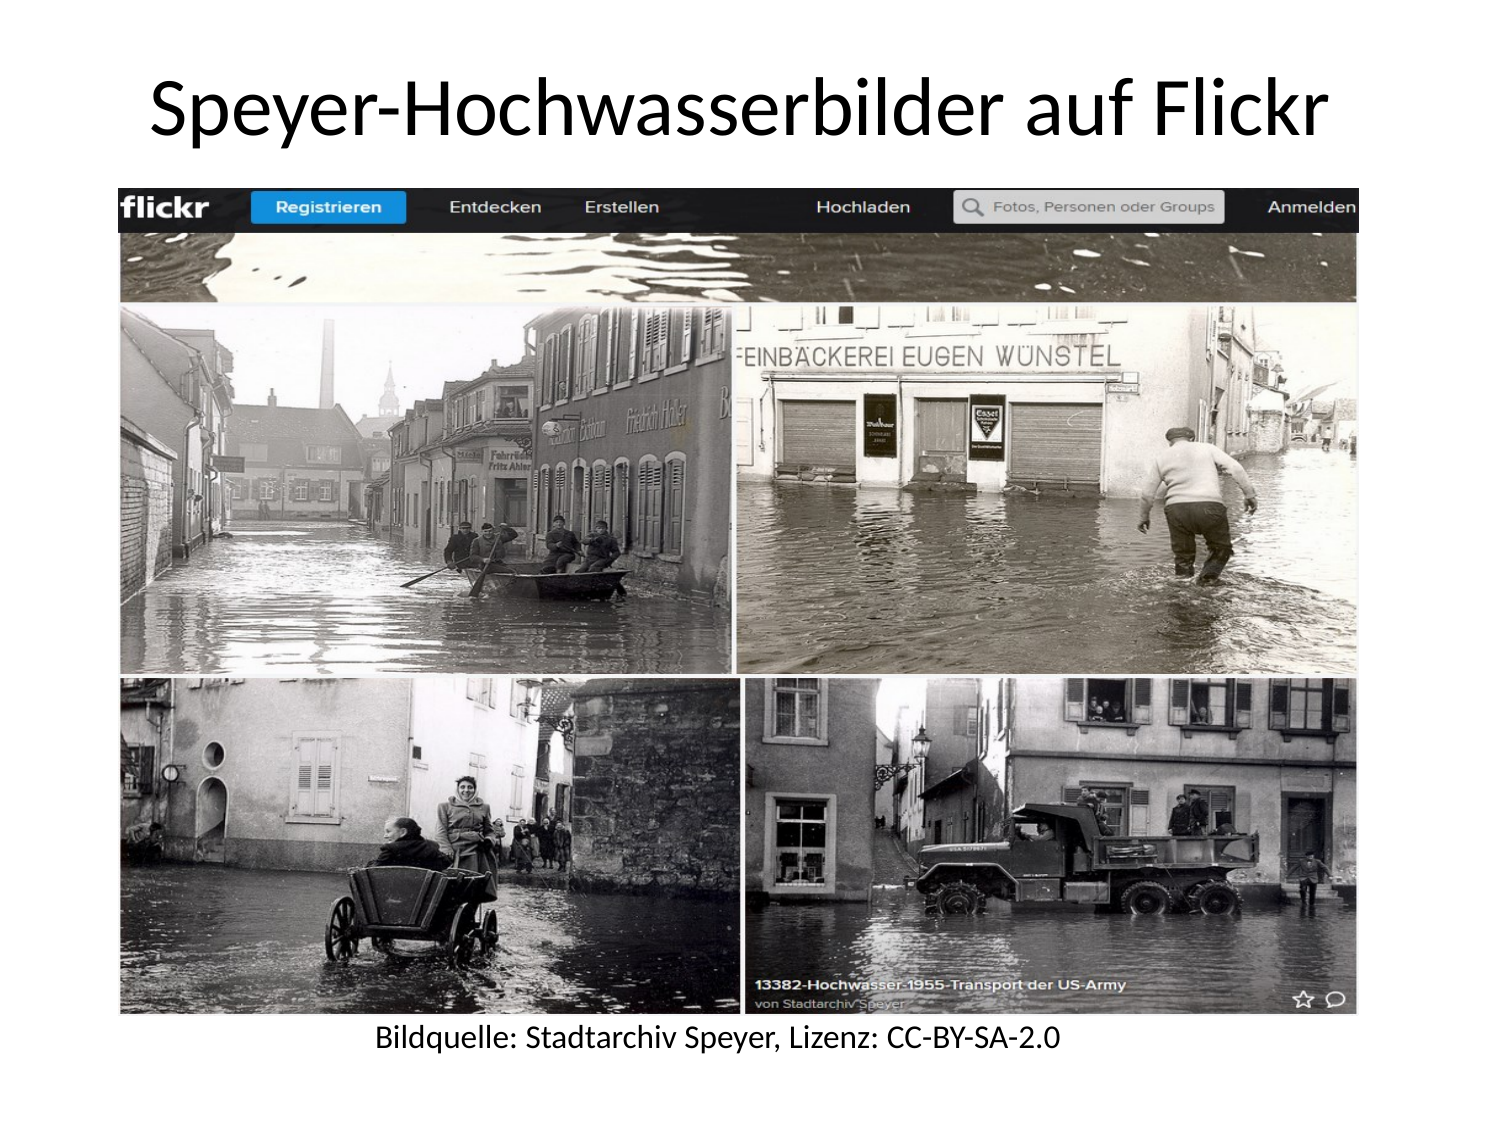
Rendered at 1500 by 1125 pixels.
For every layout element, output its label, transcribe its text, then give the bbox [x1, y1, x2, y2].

list Bildquelle: Stadtarchiv Speyer, Lizenz: CC-BY-SA-2.0 [75, 172, 1426, 1071]
title Speyer-Hochwasserbilder auf Flickr [75, 45, 1426, 172]
picture [118, 188, 1359, 1016]
